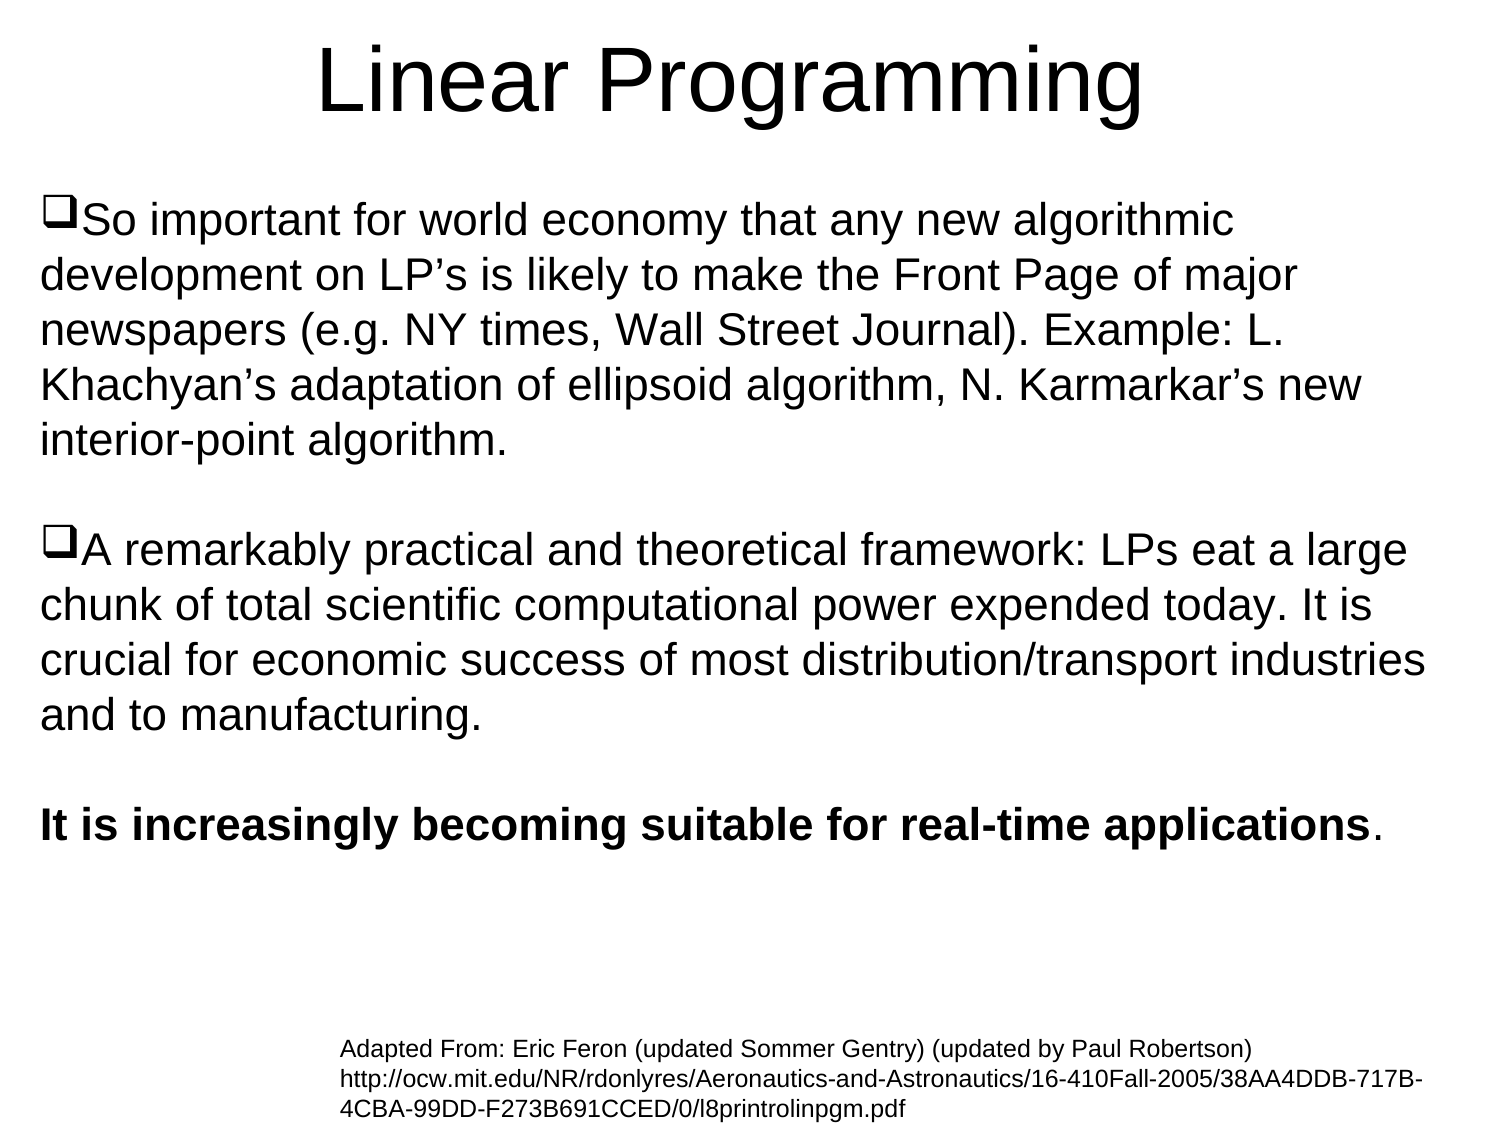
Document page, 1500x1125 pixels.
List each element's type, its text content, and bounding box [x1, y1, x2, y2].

text_box Adapted From: Eric Feron (updated Sommer Gentry) (updated by Paul Robertson) http://ocw.mit.edu/NR/rdonlyres/Aeronautics-and-Astronautics/16-410Fall-2005/38AA4DDB-717B-4CBA-99DD-F273B691CCED/0/l8printrolinpgm.pdf [24, 1025, 1476, 1125]
text_box So important for world economy that any new algorithmic development on LP’s is likely to make the Front Page of major newspapers (e.g. NY times, Wall Street Journal). Example: L. Khachyan’s adaptation of ellipsoid algorithm, N. Karmarkar’s new interior-point algorithm. A remarkably practical and theoretical framework: LPs eat a large chunk of total scientific computational power expended today. It is crucial for economic success of most distribution/transport industries and to manufacturing. It is increasingly becoming suitable for real-time applications. [24, 137, 1476, 858]
text_box Linear Programming [87, 12, 1375, 138]
